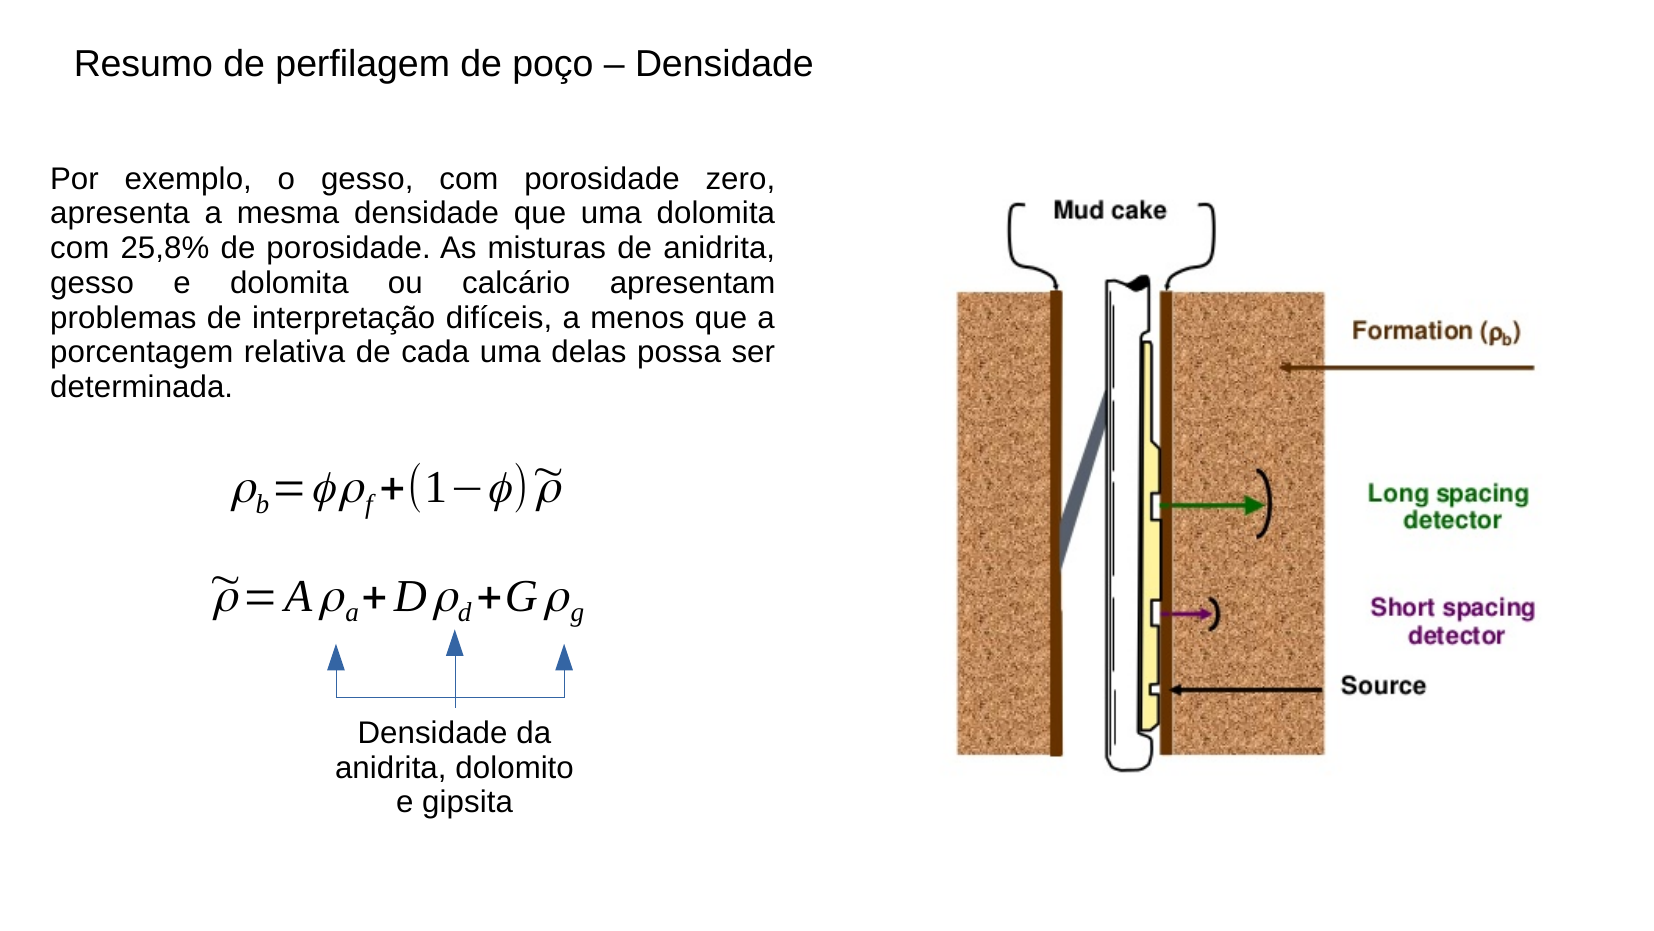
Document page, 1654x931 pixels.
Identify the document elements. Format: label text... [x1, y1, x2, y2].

text_box Por exemplo, o gesso, com porosidade zero, apresenta a mesma densidade que uma dolomita com 25,8% de porosidade. As misturas de anidrita, gesso e dolomita ou calcário apresentam problemas de interpretação difíceis, a menos que a porcentagem relativa de cada uma delas possa ser determinada. [35, 153, 792, 412]
chart [224, 460, 573, 519]
text_box Resumo de perfilagem de poço – Densidade [59, 35, 1123, 93]
picture [897, 153, 1548, 792]
chart [201, 570, 591, 628]
text_box Densidade da anidrita, dolomito e gipsita [318, 707, 591, 827]
